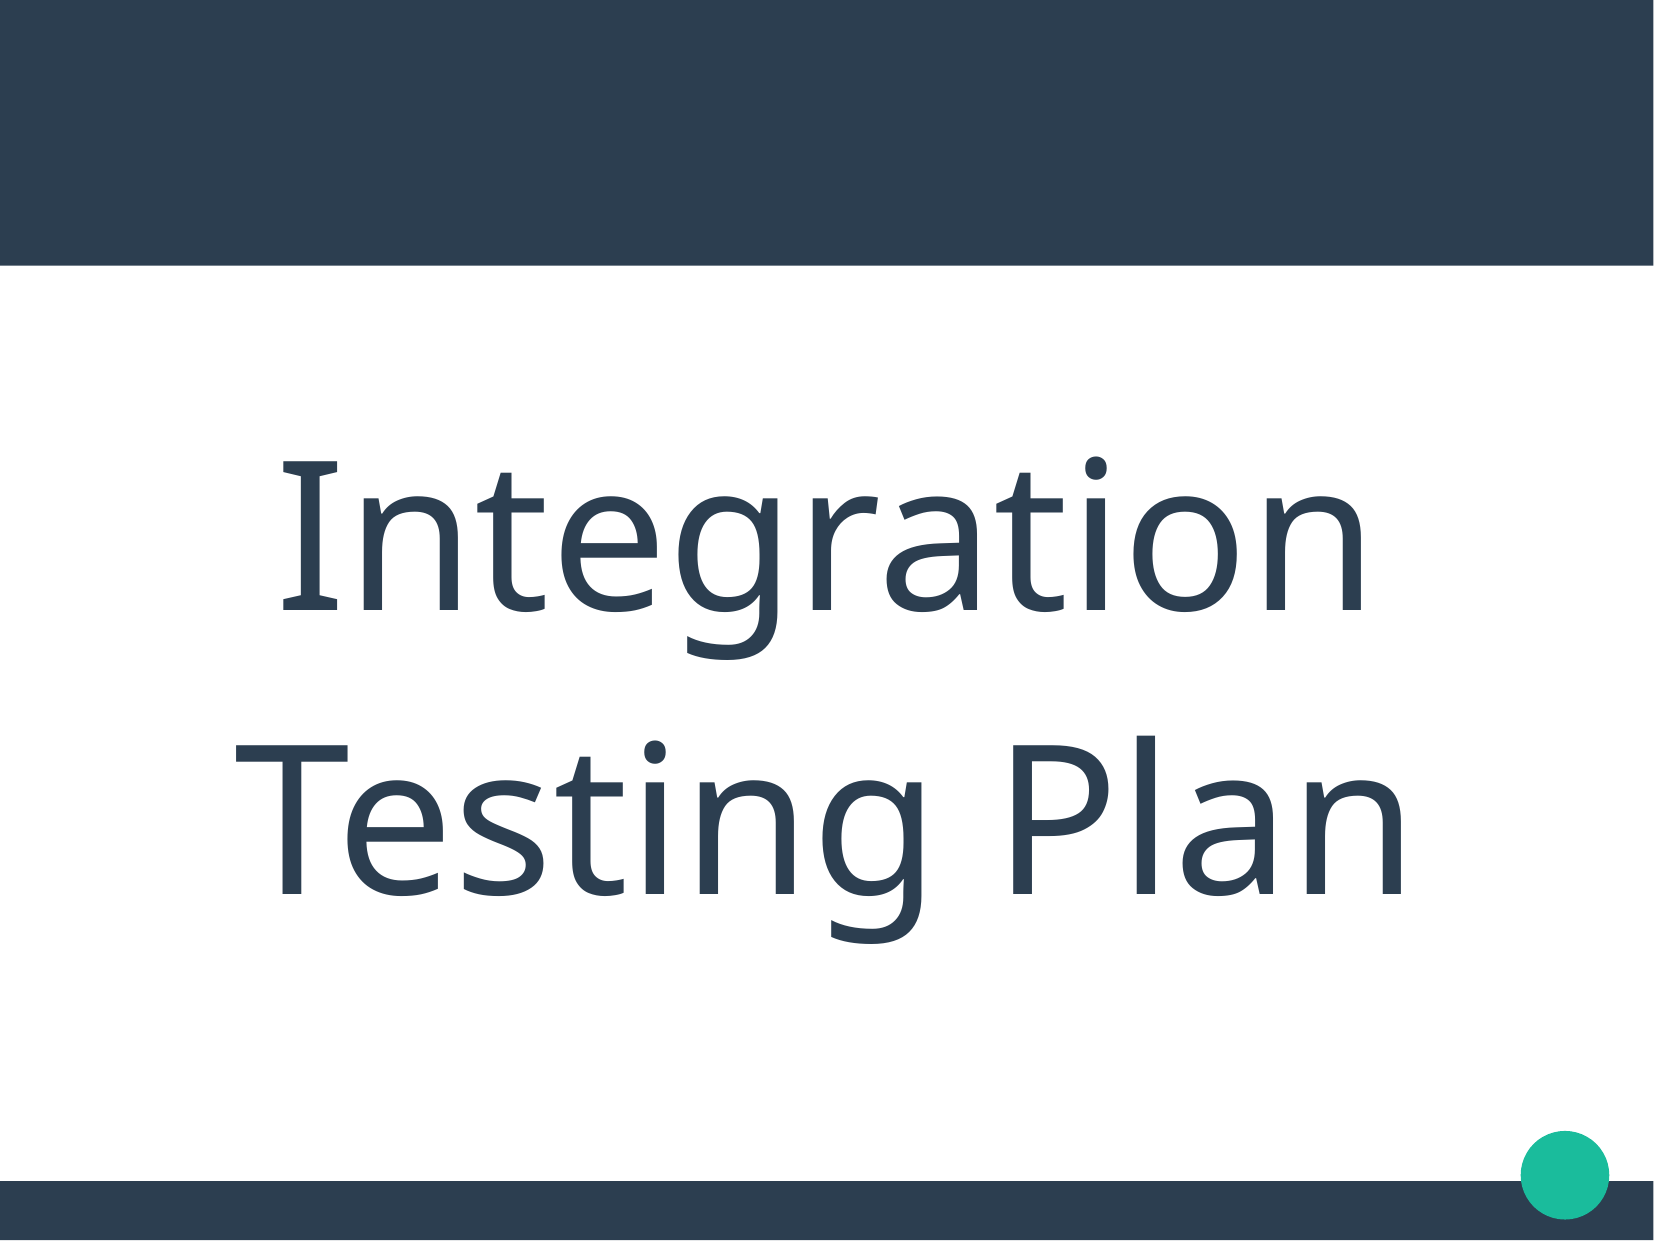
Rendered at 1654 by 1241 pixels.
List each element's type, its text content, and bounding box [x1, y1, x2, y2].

subtitle Integration Testing Plan [0, 307, 1654, 1037]
